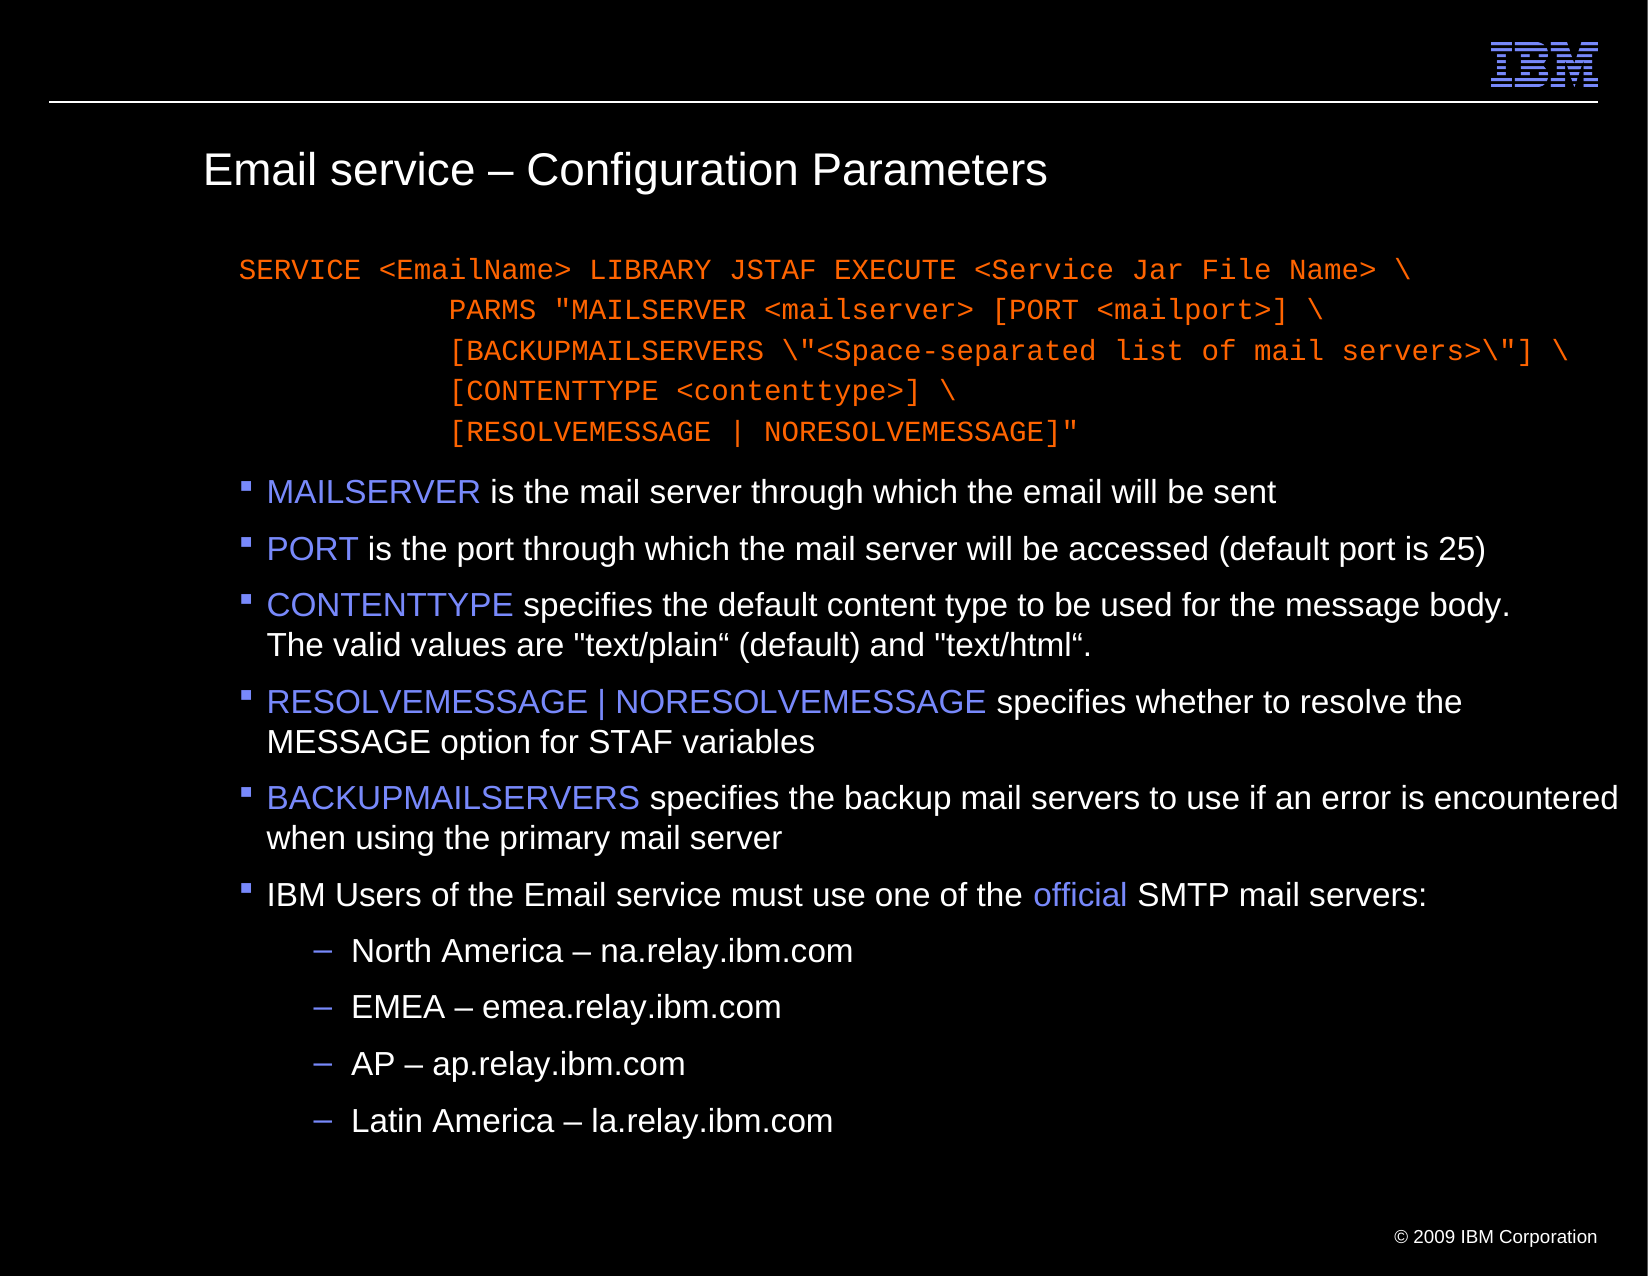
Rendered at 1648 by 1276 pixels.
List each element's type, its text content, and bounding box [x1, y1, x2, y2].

text_box MAILSERVER is the mail server through which the email will be sent PORT is the port through which the mail server will be accessed (default port is 25) CONTENTTYPE specifies the default content type to be used for the message body. The valid values are "text/plain“ (default) and "text/html“. RESOLVEMESSAGE | NORESOLVEMESSAGE specifies whether to resolve the MESSAGE option for STAF variables BACKUPMAILSERVERS specifies the backup mail servers to use if an error is encountered when using the primary mail server IBM Users of the Email service must use one of the official SMTP mail servers: North America – na.relay.ibm.com EMEA – emea.relay.ibm.com AP – ap.relay.ibm.com Latin America – la.relay.ibm.com [223, 462, 1648, 1204]
picture [1491, 42, 1598, 87]
text_box SERVICE <EmailName> LIBRARY JSTAF EXECUTE <Service Jar File Name> \ PARMS "MAILSERVER <mailserver> [PORT <mailport>] \ [BACKUPMAILSERVERS \"<Space-separated list of mail servers>\"] \ [CONTENTTYPE <contenttype>] \ [RESOLVEMESSAGE | NORESOLVEMESSAGE]" [239, 250, 1648, 447]
title Email service – Configuration Parameters [186, 137, 1648, 231]
